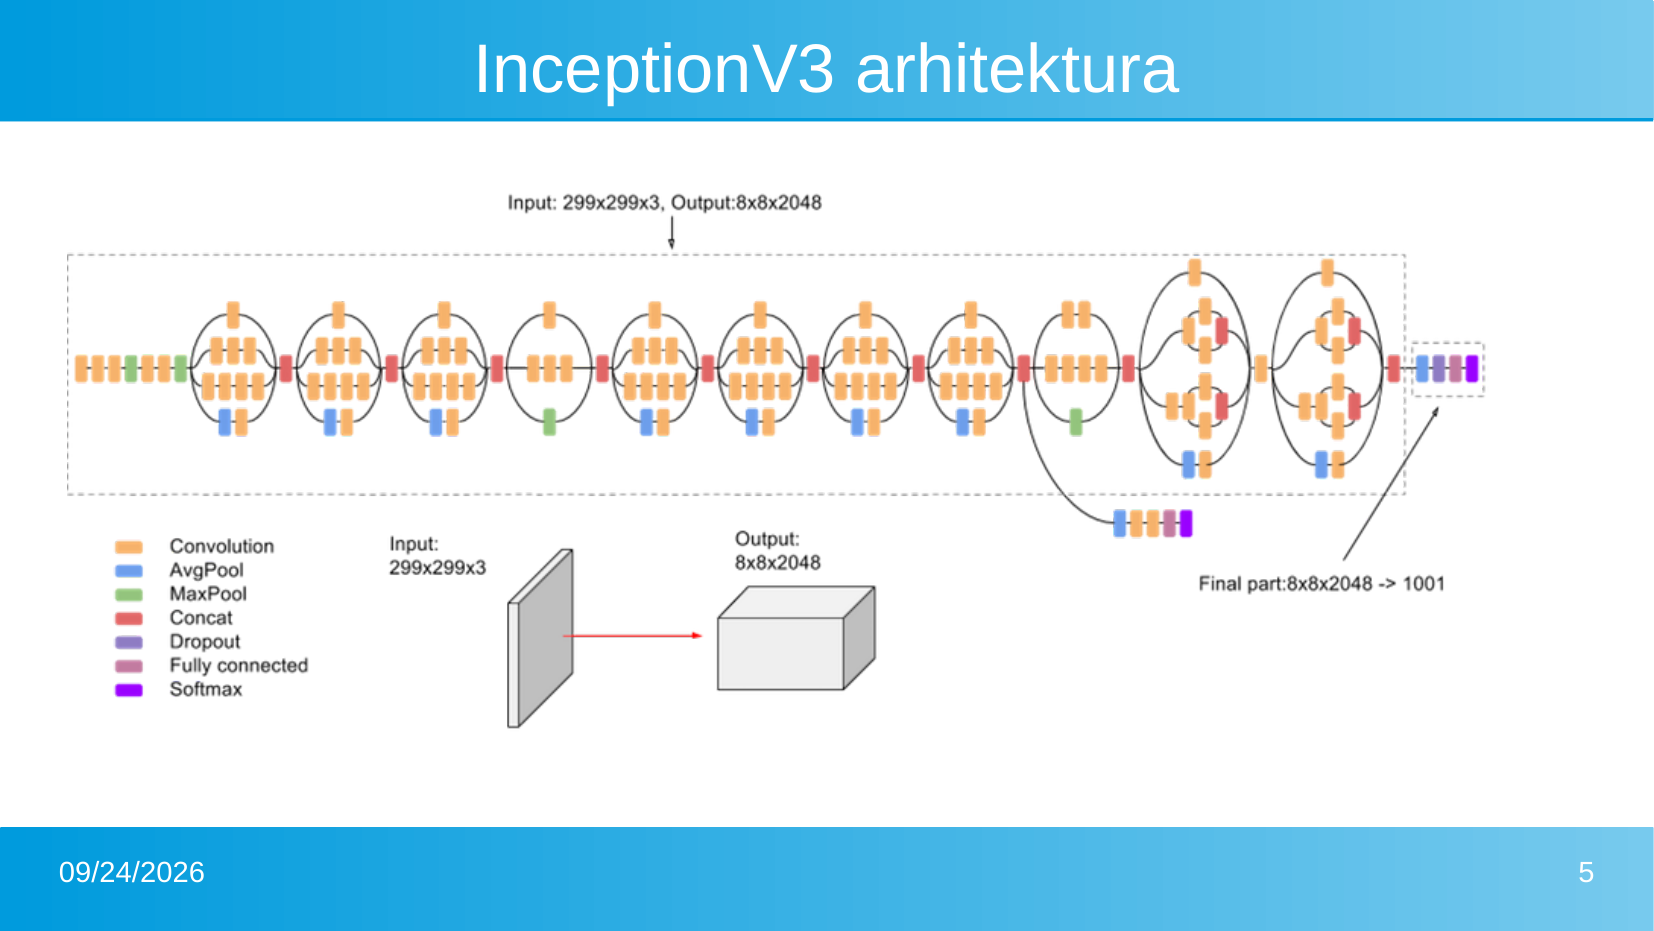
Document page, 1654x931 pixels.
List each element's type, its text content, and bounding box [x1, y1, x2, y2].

title InceptionV3 arhitektura [59, 29, 1595, 108]
picture [67, 177, 1586, 768]
